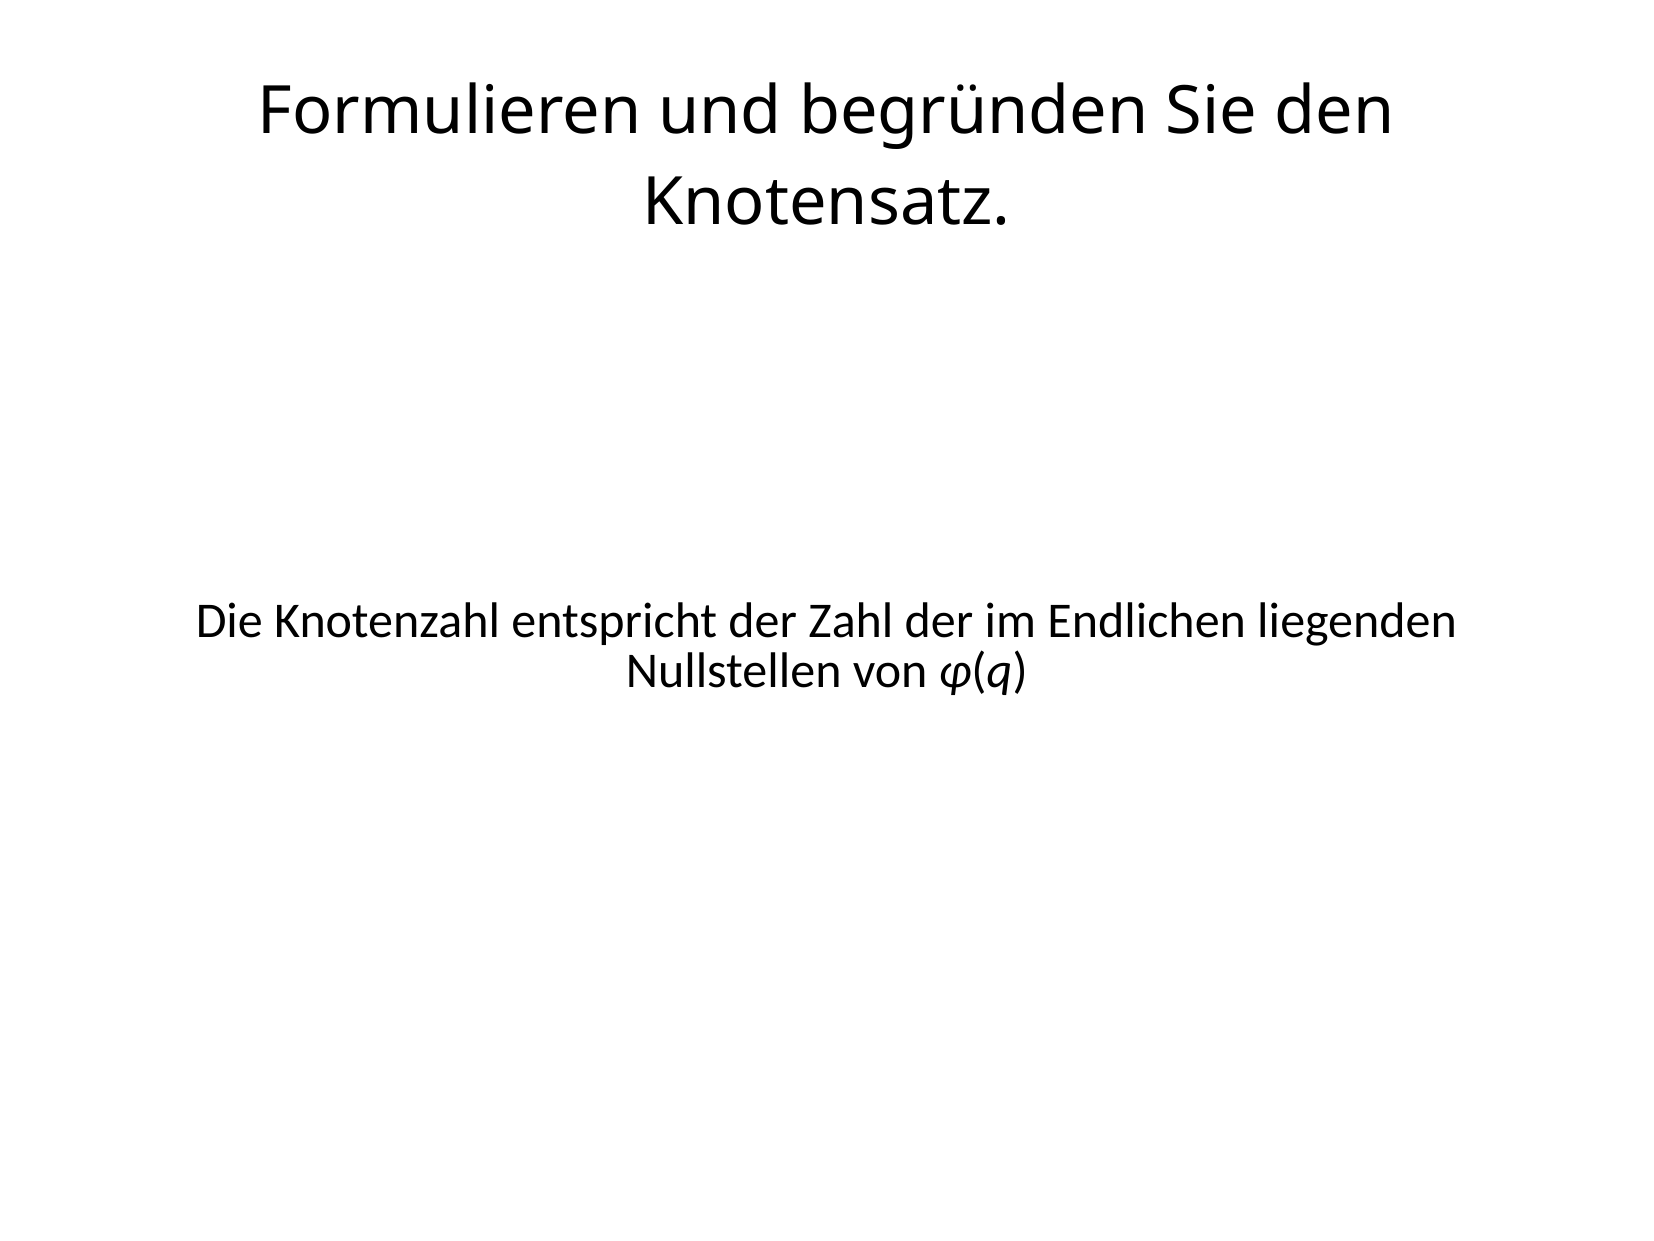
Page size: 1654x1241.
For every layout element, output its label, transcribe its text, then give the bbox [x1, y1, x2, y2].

title Formulieren und begründen Sie den Knotensatz. [82, 49, 1571, 257]
subtitle Die Knotenzahl entspricht der Zahl der im Endlichen liegenden Nullstellen von φ(q) [82, 290, 1571, 1010]
